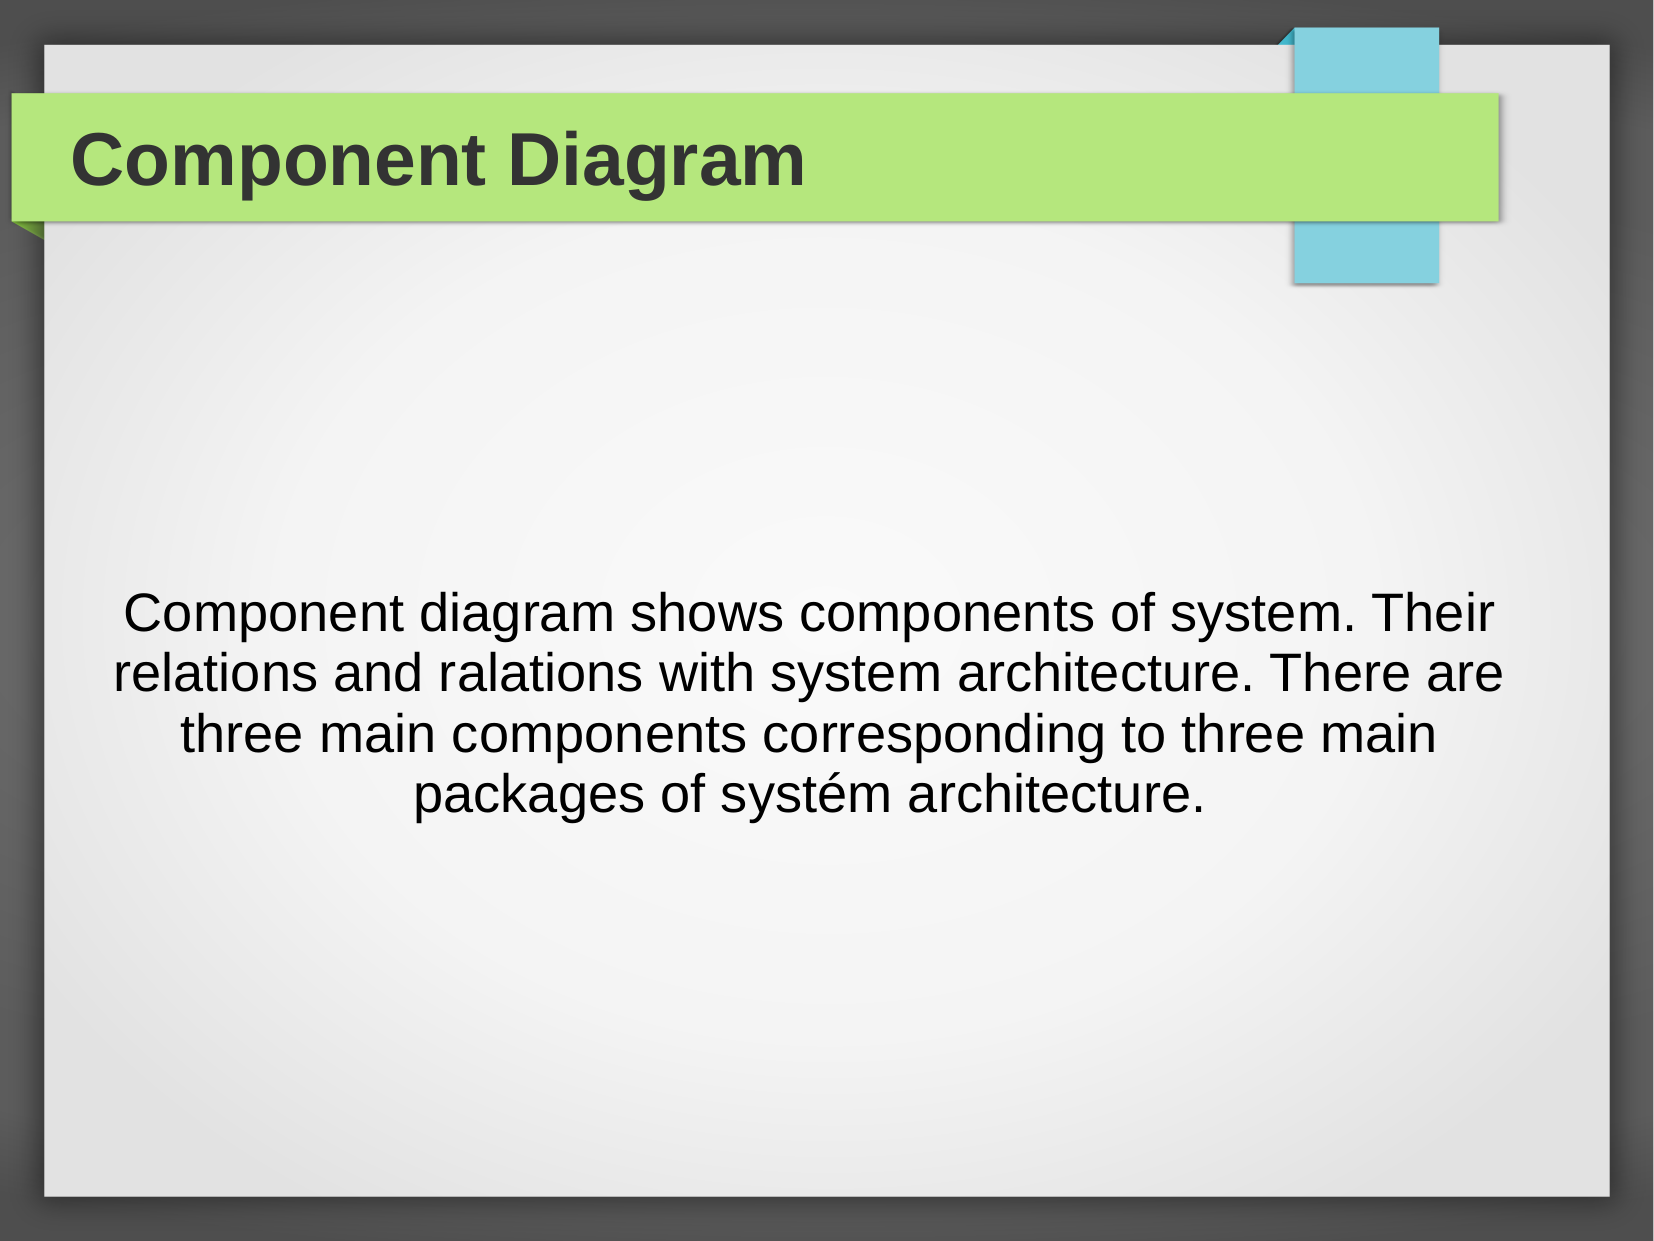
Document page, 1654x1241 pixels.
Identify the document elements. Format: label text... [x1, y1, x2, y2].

title Component Diagram [70, 106, 1229, 213]
subtitle Component diagram shows components of system. Their relations and ralations with system architecture. There are three main components corresponding to three main packages of systém architecture. [82, 343, 1538, 1063]
picture [0, 0, 1654, 1241]
